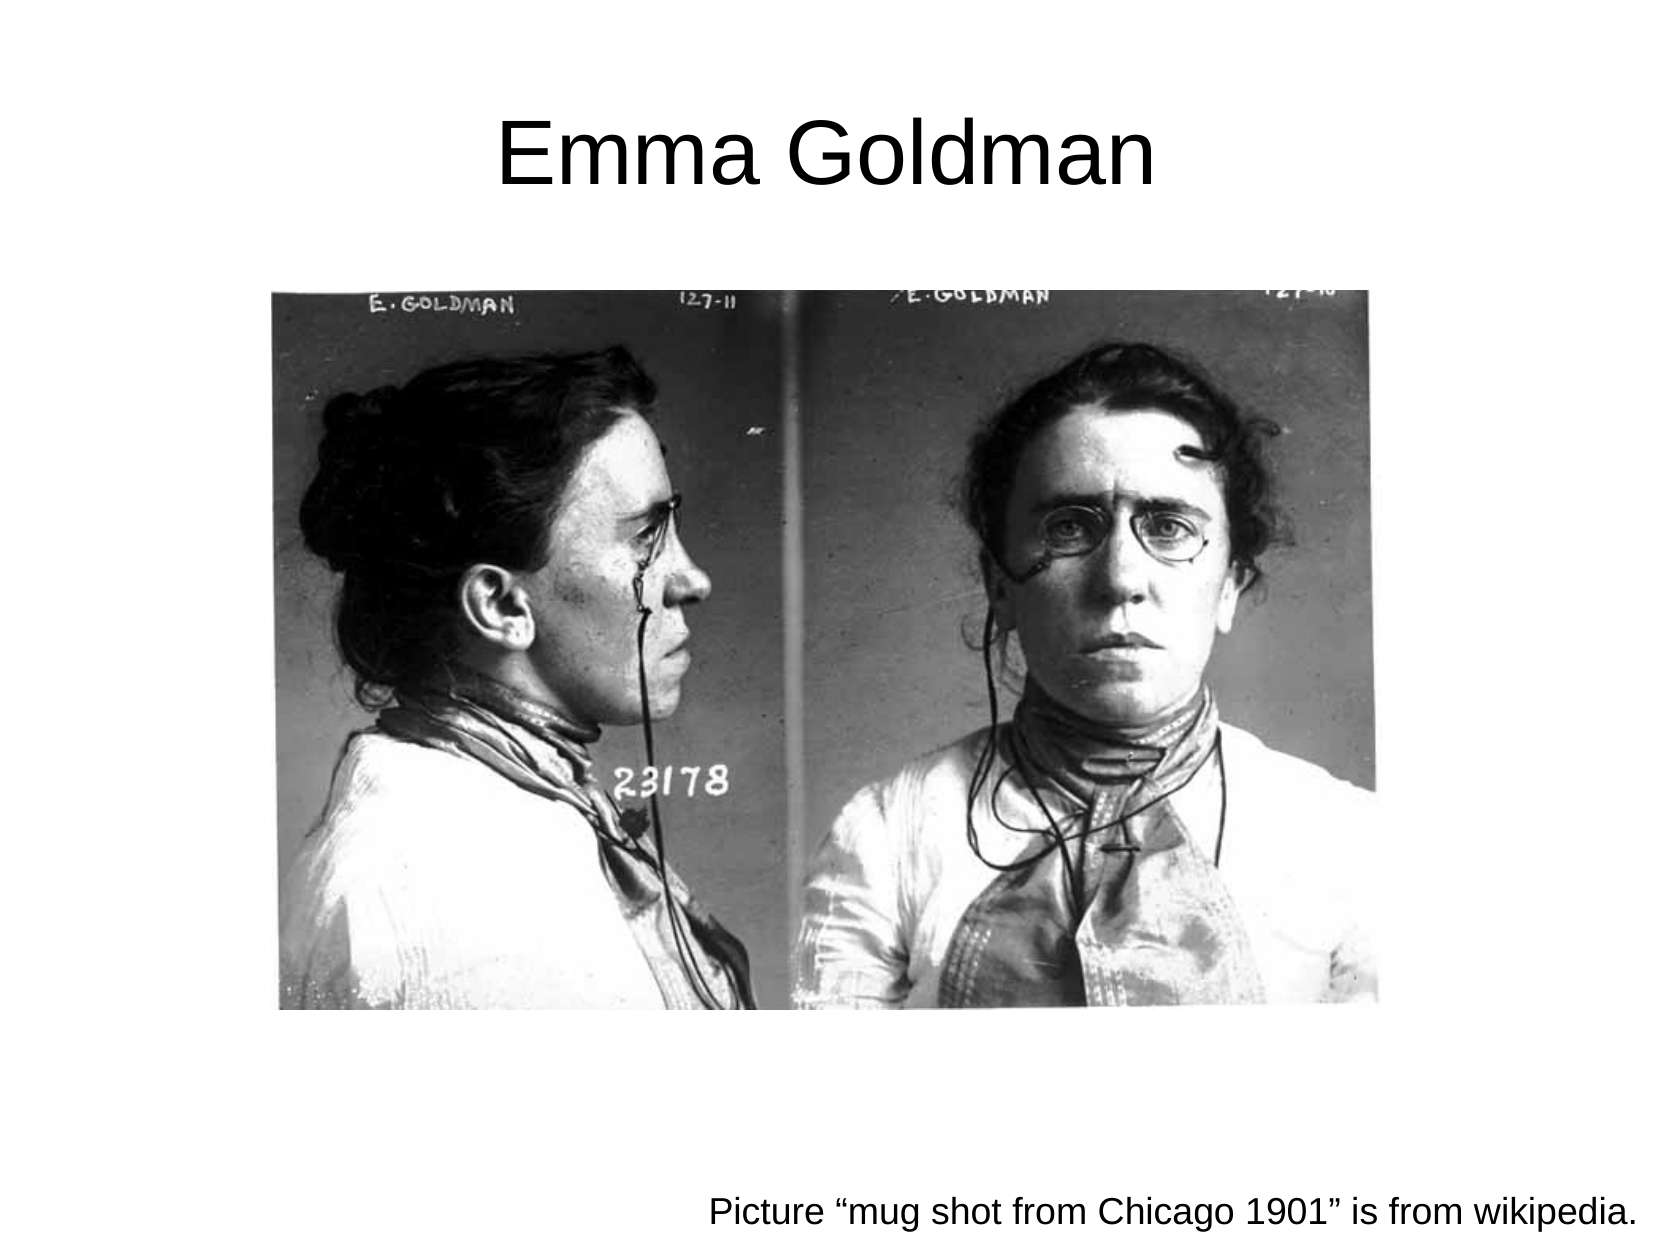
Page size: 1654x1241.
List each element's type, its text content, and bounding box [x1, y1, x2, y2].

title Emma Goldman [82, 49, 1571, 257]
text_box Picture “mug shot from Chicago 1901” is from wikipedia. [693, 1183, 1654, 1241]
picture [271, 290, 1382, 1010]
